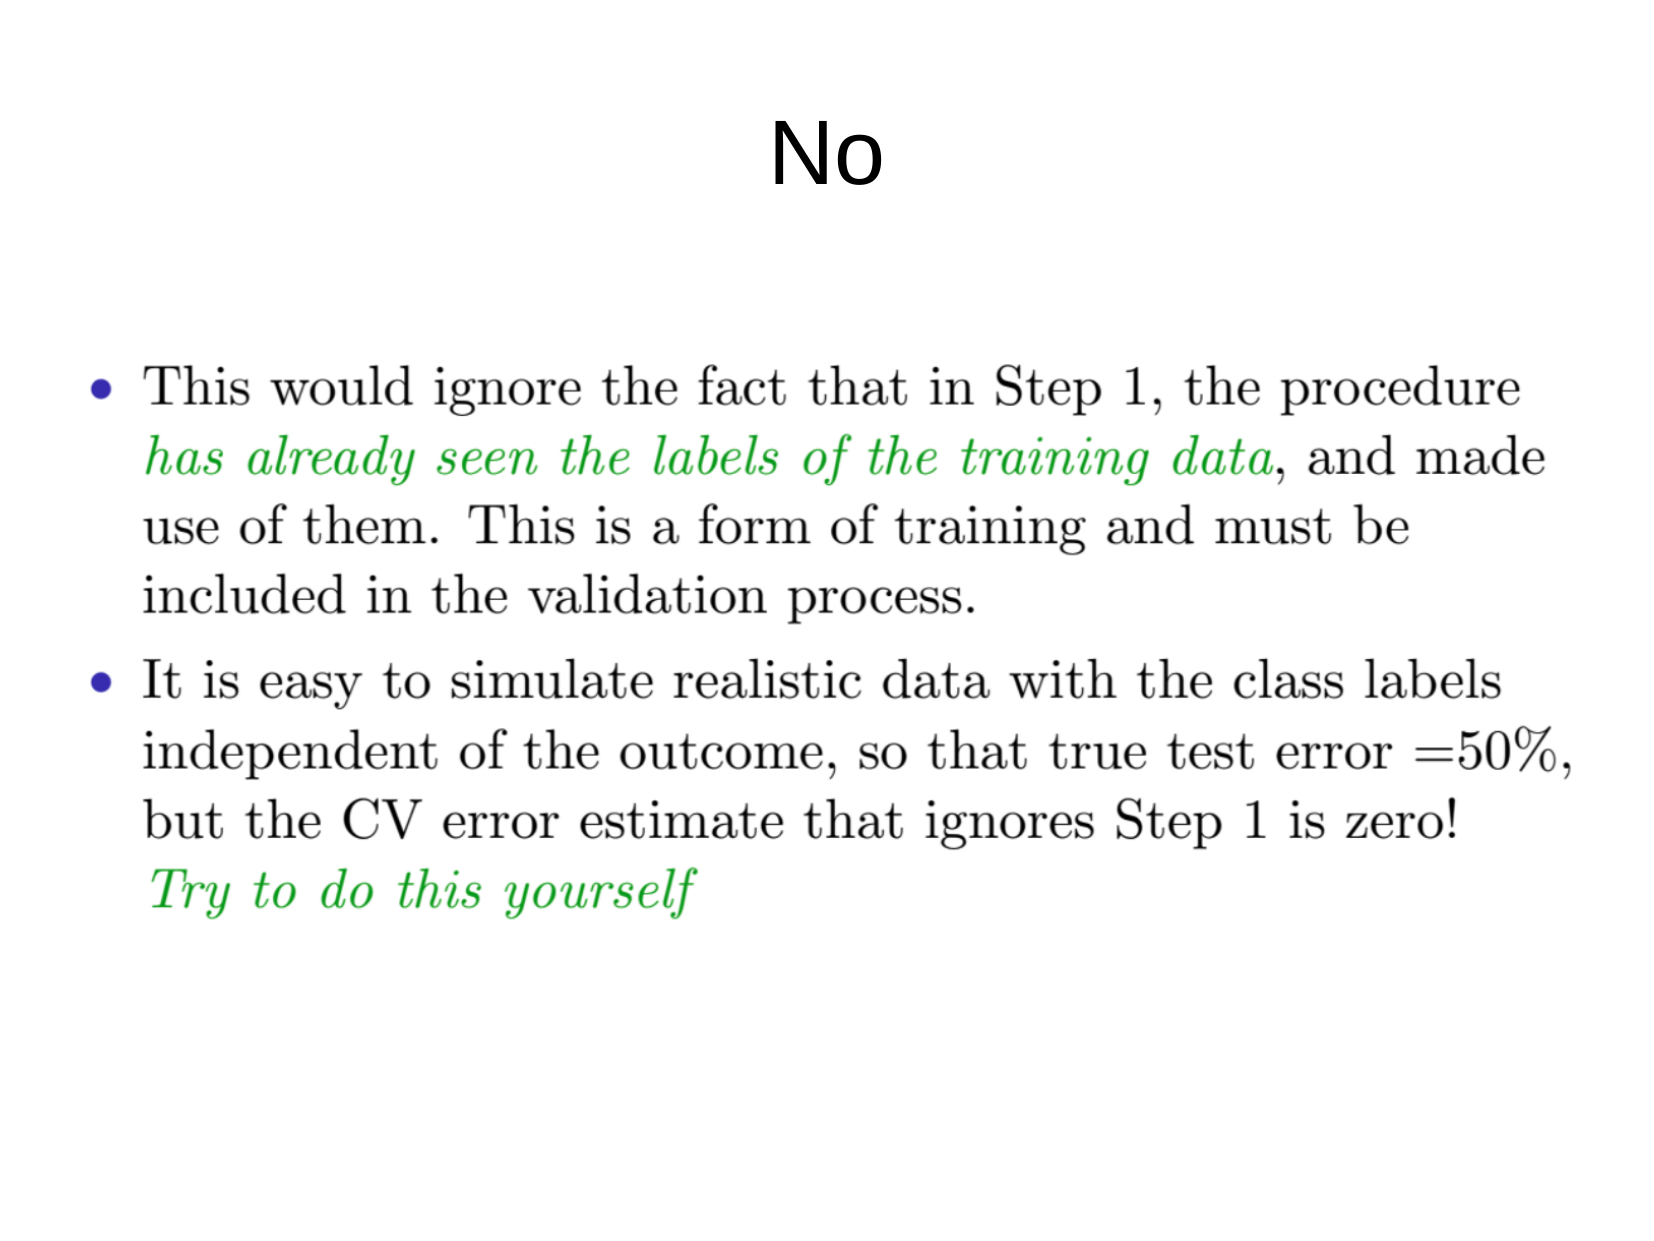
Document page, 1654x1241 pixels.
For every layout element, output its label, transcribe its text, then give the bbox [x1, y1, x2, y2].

picture [30, 299, 1636, 1075]
title No [82, 49, 1571, 257]
